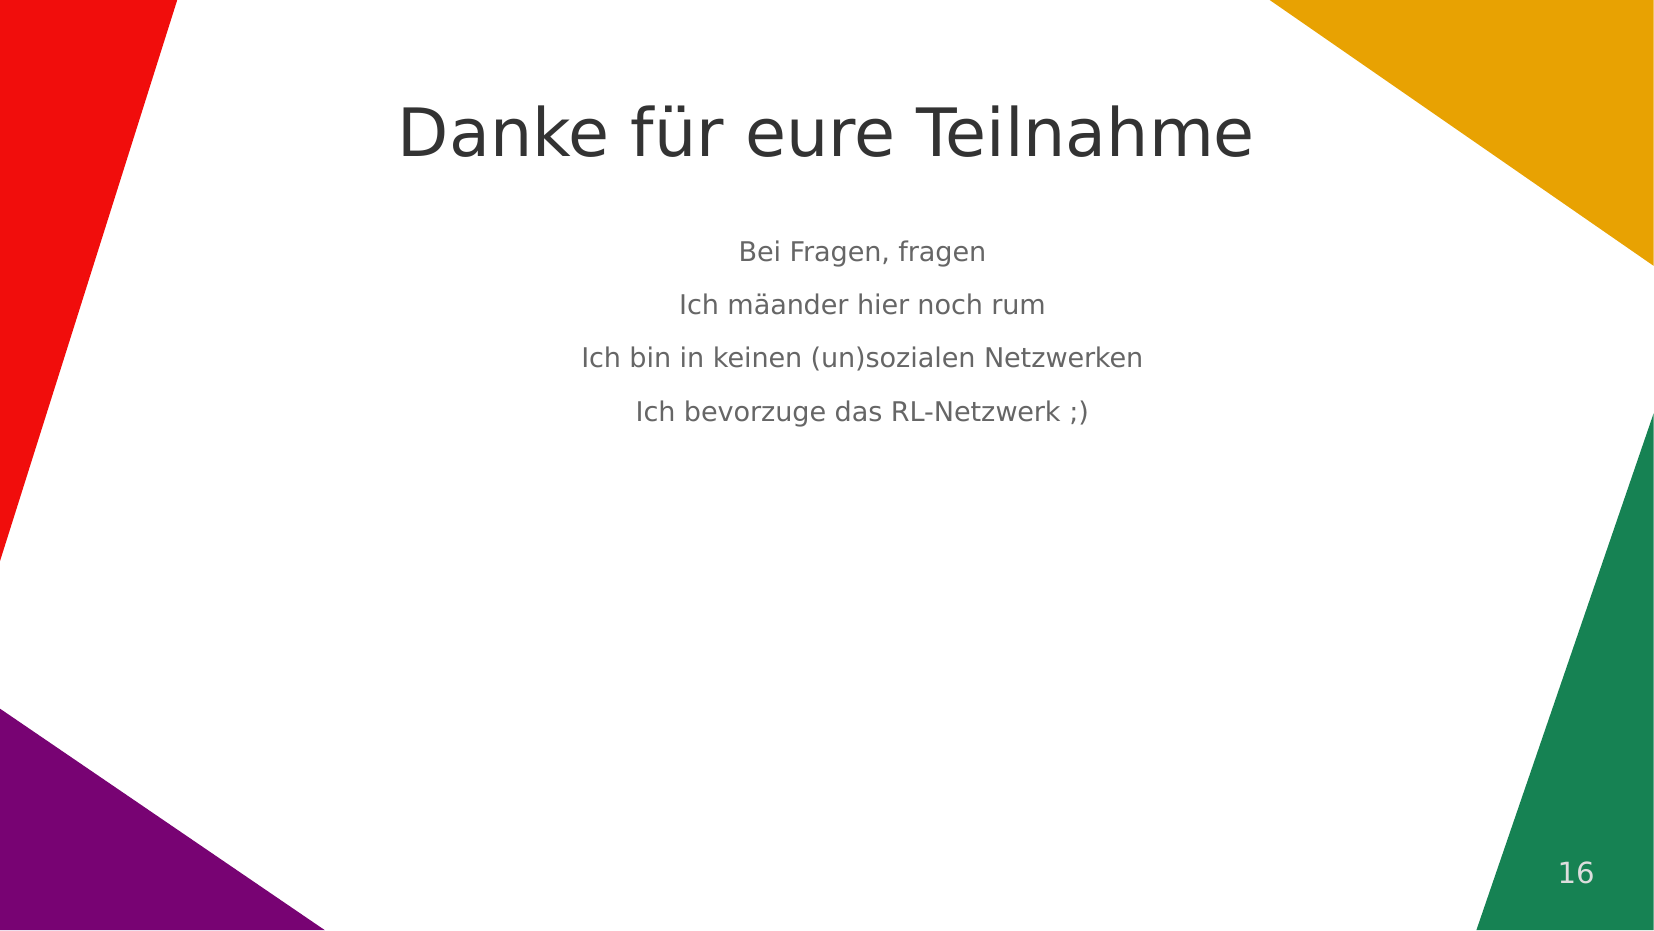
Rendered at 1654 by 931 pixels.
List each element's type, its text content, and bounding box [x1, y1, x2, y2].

list Bei Fragen, fragen Ich mäander hier noch rum Ich bin in keinen (un)sozialen Netzwerken Ich bevorzuge das RL-Netzwerk ;) [118, 236, 1536, 827]
title Danke für eure Teilnahme [118, 59, 1536, 207]
